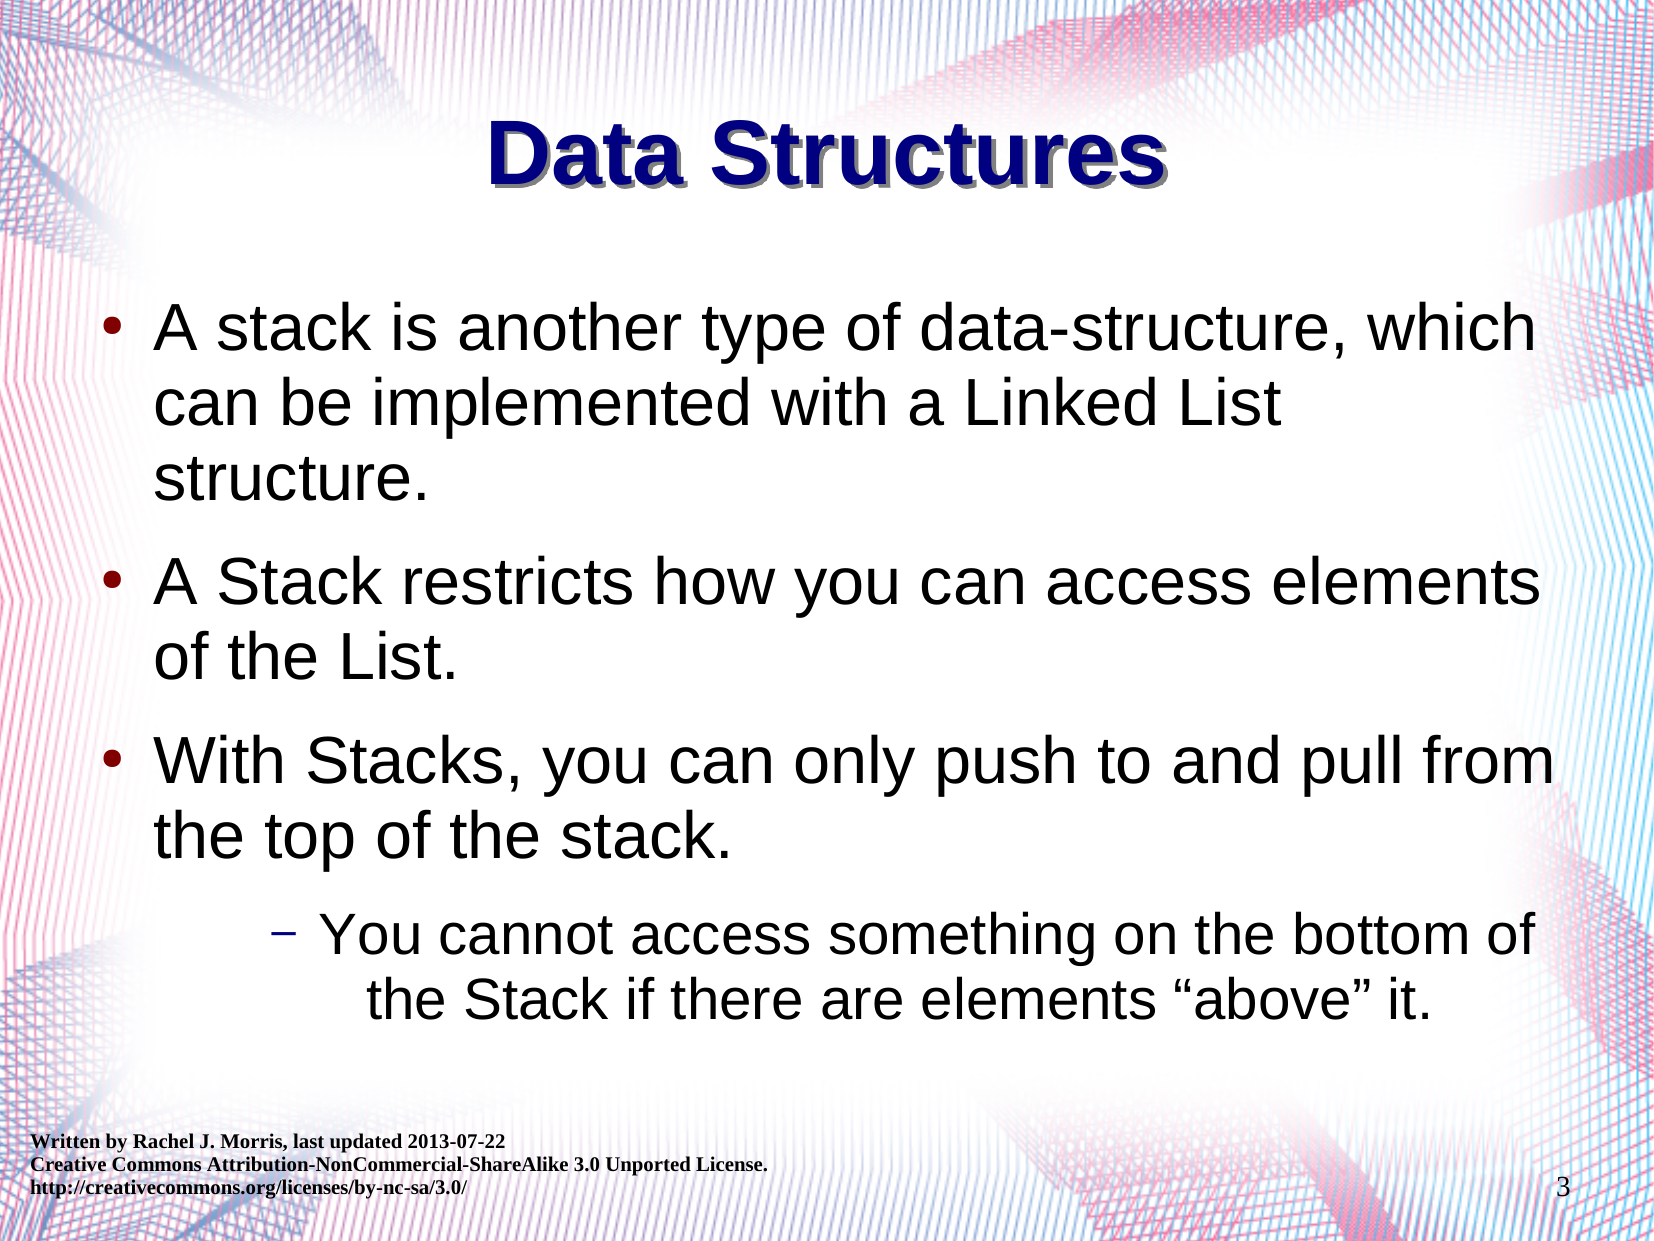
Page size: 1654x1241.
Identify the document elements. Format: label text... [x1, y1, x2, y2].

list A stack is another type of data-structure, which can be implemented with a Linked List structure. A Stack restricts how you can access elements of the List. With Stacks, you can only push to and pull from the top of the stack. You cannot access something on the bottom of the Stack if there are elements “above” it. [82, 290, 1571, 1033]
title Data Structures [82, 49, 1571, 257]
picture [0, 0, 1654, 1241]
